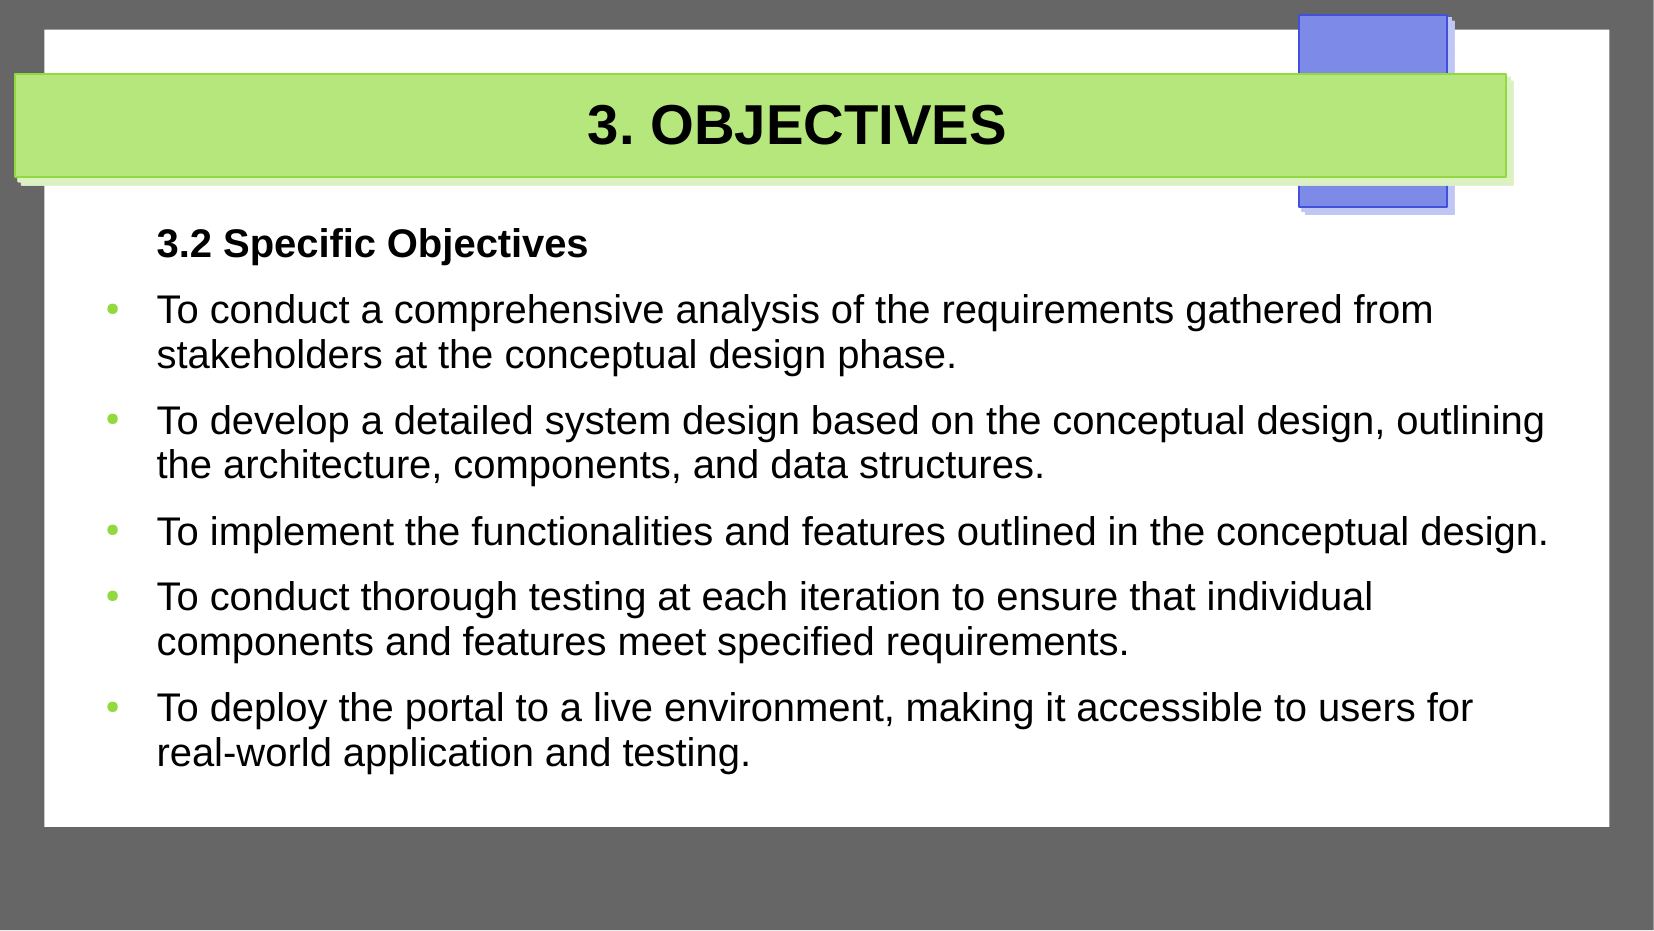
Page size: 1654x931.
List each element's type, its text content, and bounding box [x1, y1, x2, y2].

title 3. OBJECTIVES [88, 73, 1506, 178]
list 3.2 Specific Objectives To conduct a comprehensive analysis of the requirements gathered from stakeholders at the conceptual design phase. To develop a detailed system design based on the conceptual design, outlining the architecture, components, and data structures. To implement the functionalities and features outlined in the conceptual design. To conduct thorough testing at each iteration to ensure that individual components and features meet specified requirements. To deploy the portal to a live environment, making it accessible to users for real-world application and testing. [88, 221, 1565, 813]
